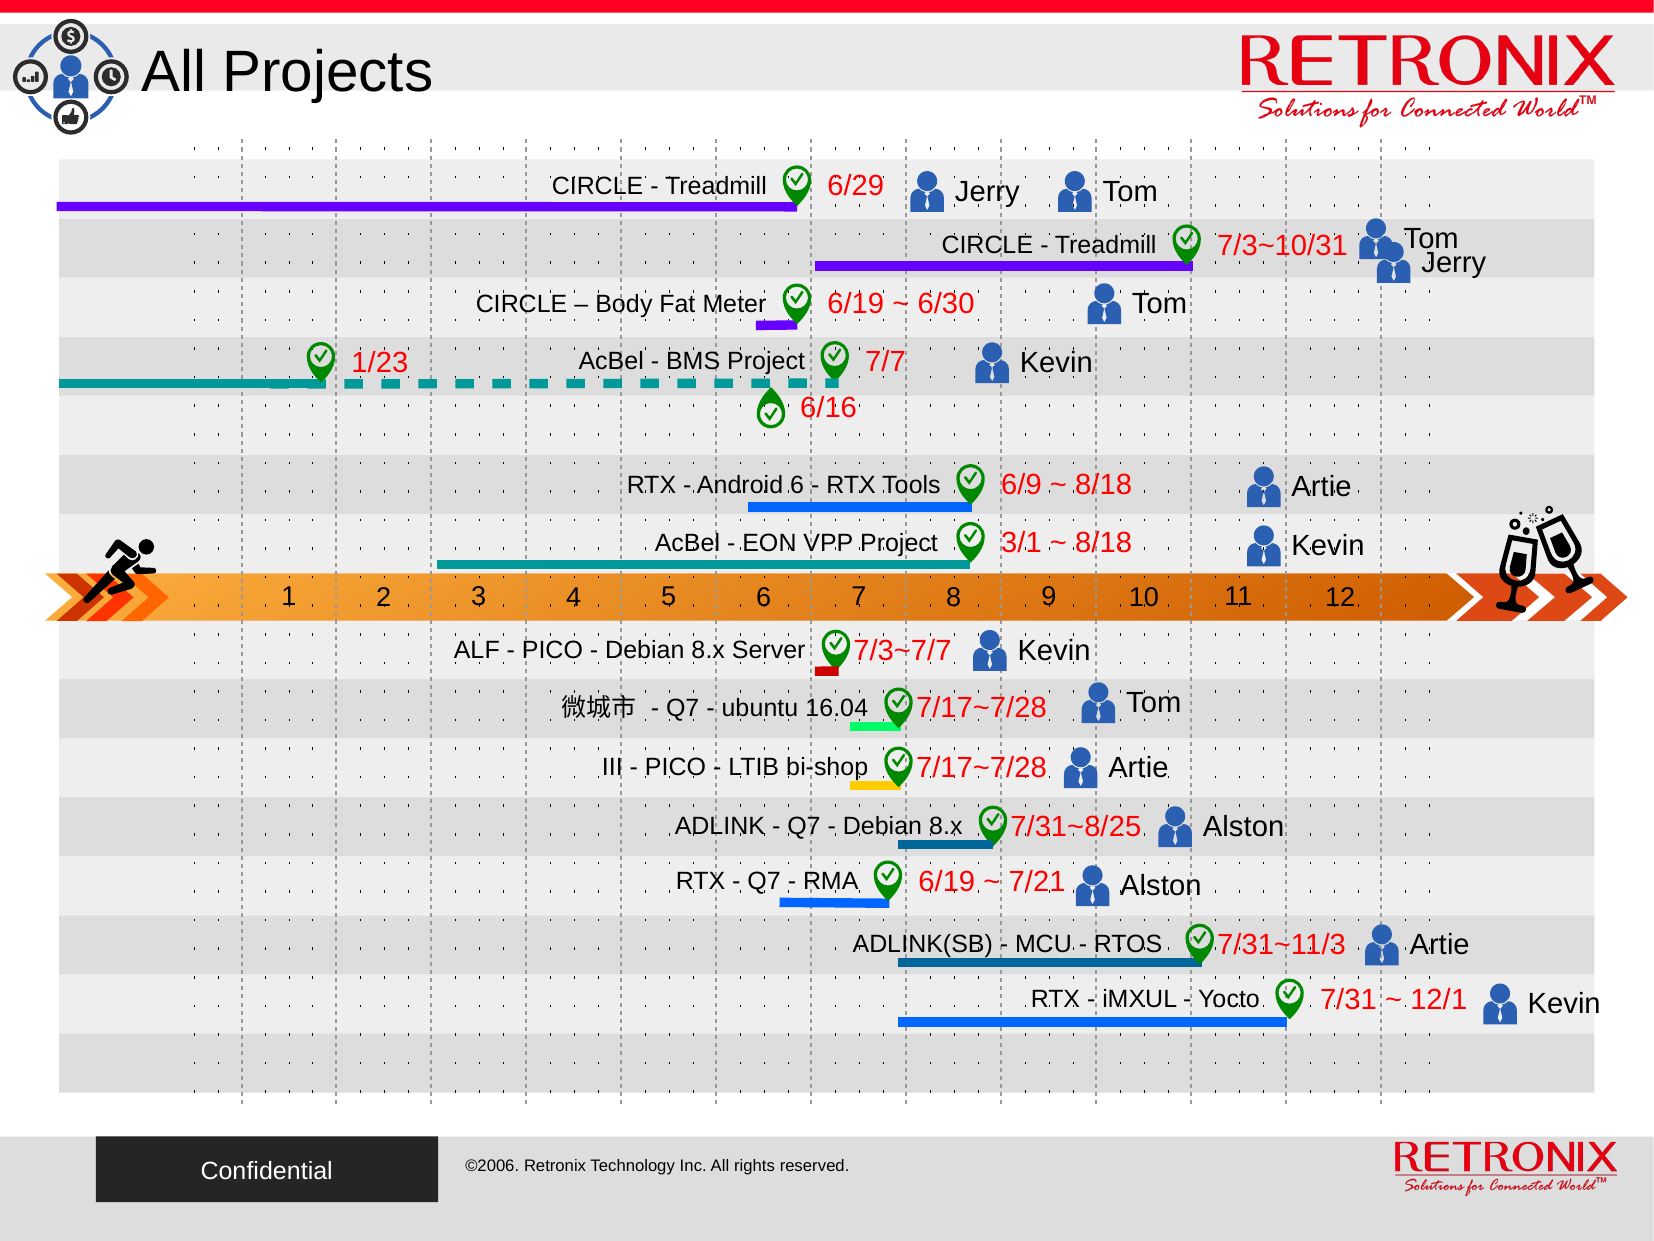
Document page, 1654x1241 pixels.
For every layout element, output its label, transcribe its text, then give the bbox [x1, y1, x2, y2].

picture [872, 860, 903, 902]
picture [1358, 217, 1406, 284]
picture [1172, 224, 1202, 266]
picture [305, 341, 336, 384]
text_box Alston [1188, 802, 1359, 851]
text_box 1/23 [336, 338, 497, 387]
text_box 7/31 ~ 12/1 [1305, 975, 1548, 1023]
text_box 7/3~10/31 [1202, 221, 1363, 269]
text_box Artie [1394, 920, 1565, 969]
picture [974, 341, 1005, 384]
text_box 7/17~7/28 [901, 684, 1062, 732]
text_box 7/31~11/3 [1202, 920, 1363, 968]
picture [883, 687, 901, 729]
picture [1086, 282, 1117, 325]
picture [955, 463, 986, 506]
text_box 7/7 [850, 337, 1004, 386]
text_box RTX - Android 6 - RTX Tools [535, 460, 957, 509]
picture [781, 165, 812, 207]
picture [977, 805, 995, 847]
picture [1246, 465, 1276, 508]
picture [1074, 864, 1105, 907]
picture [1274, 978, 1305, 1020]
text_box 微城市 - Q7 - ubuntu 16.04 [480, 684, 884, 732]
text_box 7/17~7/28 [901, 743, 1062, 791]
text_box RTX - iMXUL - Yocto [854, 975, 1276, 1023]
text_box AcBel - BMS Project [509, 337, 821, 386]
text_box 3/1 ~ 8/18 [986, 518, 1229, 567]
text_box Tom [1111, 678, 1282, 727]
picture [1080, 681, 1111, 724]
text_box Alston [1105, 861, 1276, 910]
text_box Jerry [940, 167, 1087, 216]
text_box 6/16 [785, 383, 939, 432]
text_box Jerry [1406, 238, 1577, 287]
text_box Tom [1087, 167, 1258, 216]
text_box 6/19 ~ 6/30 [812, 280, 1072, 328]
title All Projects [141, 23, 1205, 119]
text_box 6/9 ~ 8/18 [986, 460, 1229, 509]
picture [1157, 805, 1188, 848]
text_box Kevin [1002, 626, 1173, 675]
text_box ADLINK - Q7 - Debian 8.x [575, 802, 978, 850]
picture [1062, 746, 1093, 789]
text_box Kevin [1276, 521, 1447, 570]
picture [820, 629, 838, 666]
picture [1235, 31, 1621, 130]
text_box Tom [1117, 279, 1288, 328]
picture [1057, 170, 1087, 213]
text_box Tom [1388, 214, 1560, 263]
picture [1482, 982, 1512, 1026]
text_box CIRCLE – Body Fat Meter [401, 280, 782, 328]
picture [955, 521, 986, 564]
text_box CIRCLE - Treadmill [866, 221, 1172, 269]
picture [883, 746, 901, 788]
text_box RTX - Q7 - RMA [452, 857, 874, 905]
picture [819, 340, 850, 383]
picture [1184, 923, 1202, 963]
picture [909, 170, 940, 213]
text_box Kevin [1005, 338, 1176, 387]
picture [972, 629, 1002, 672]
picture [1364, 923, 1394, 966]
picture [1246, 524, 1276, 567]
text_box CIRCLE - Treadmill [477, 162, 782, 210]
text_box 6/19 ~ 7/21 [903, 857, 1147, 905]
text_box ALF - PICO - Debian 8.x Server [351, 626, 821, 674]
text_box Kevin [1512, 980, 1654, 1028]
text_box ADLINK(SB) - MCU - RTOS [781, 920, 1185, 968]
text_box Artie [1093, 743, 1264, 792]
text_box AcBel - EON VPP Project [556, 518, 954, 566]
text_box 6/29 [812, 161, 967, 210]
picture [755, 386, 787, 429]
text_box 7/31~8/25 [995, 802, 1157, 850]
picture [781, 283, 812, 325]
text_box III - PICO - LTIB bi-shop [480, 743, 884, 791]
text_box 7/3~7/7 [838, 626, 999, 674]
text_box Artie [1276, 462, 1447, 511]
picture [1391, 1139, 1621, 1198]
